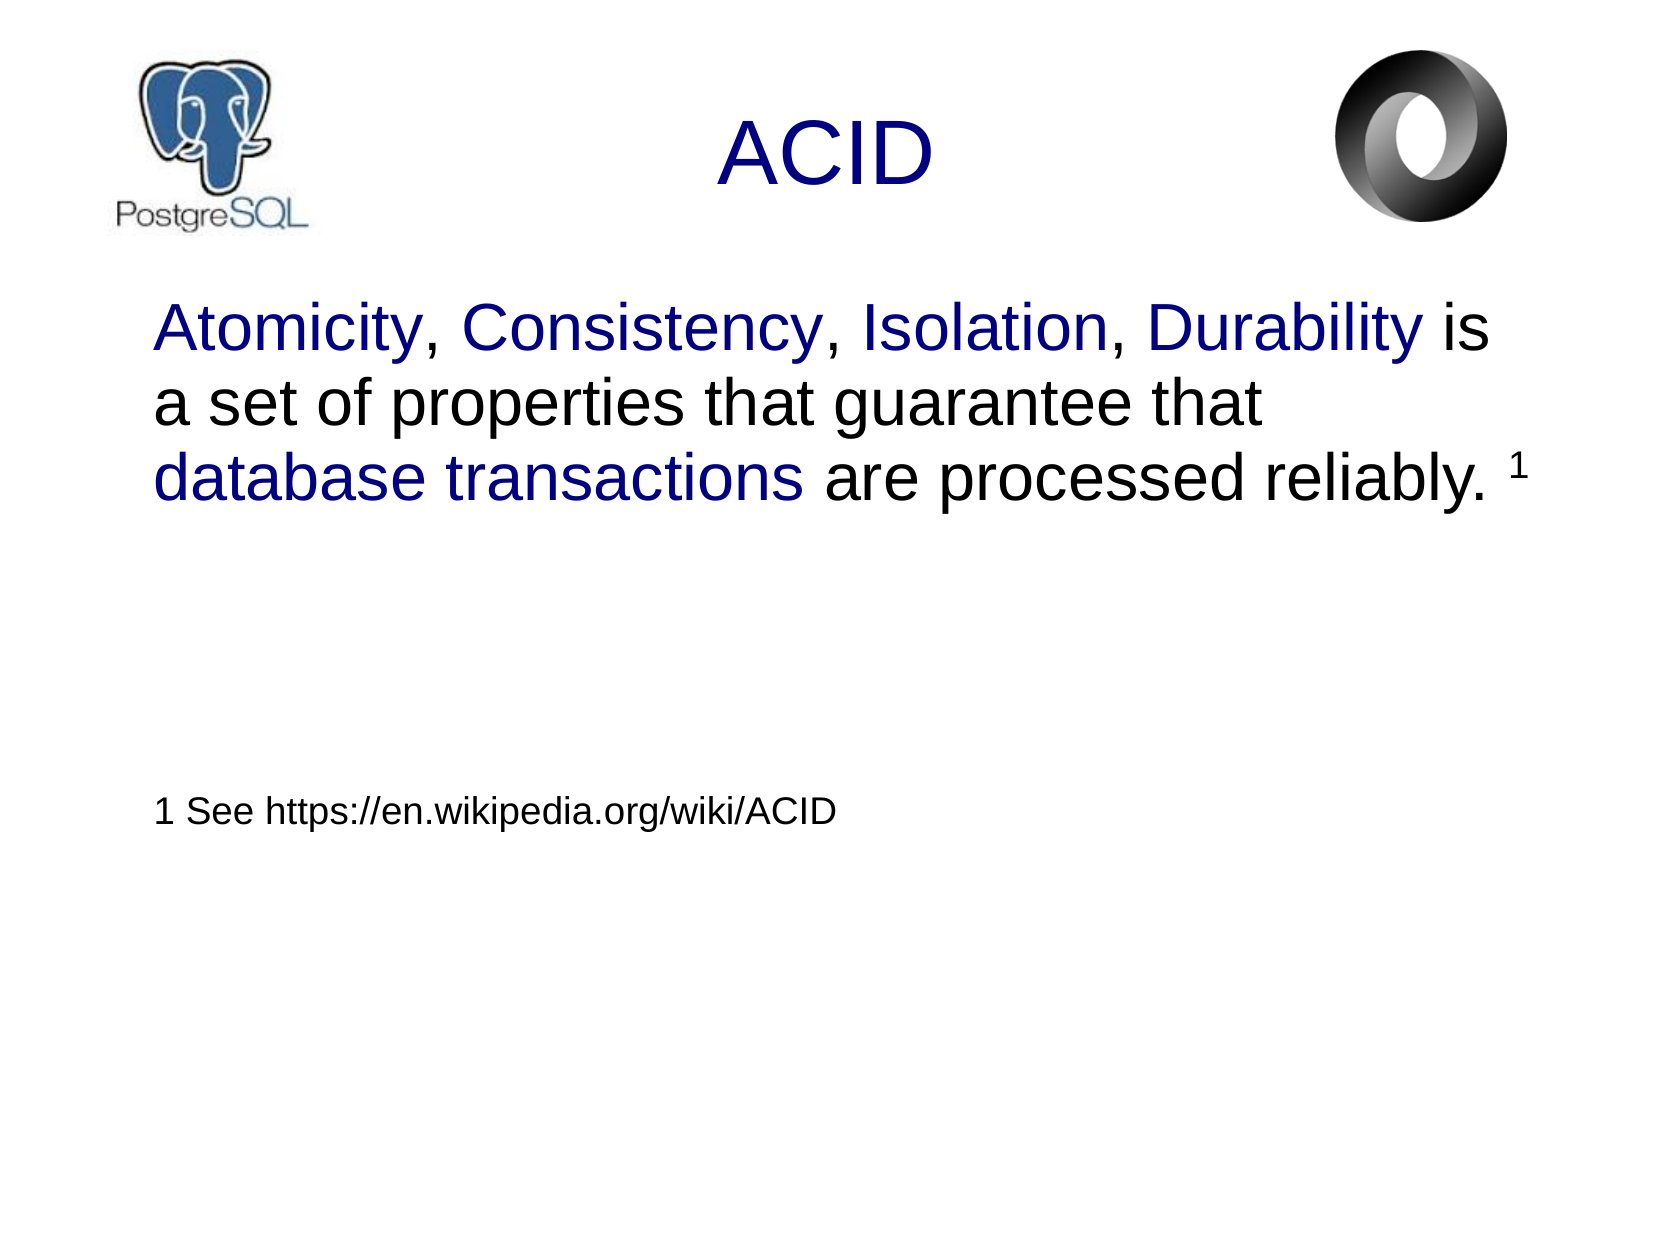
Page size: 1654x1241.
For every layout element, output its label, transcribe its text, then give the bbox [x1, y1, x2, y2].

title ACID [82, 49, 1571, 257]
picture [58, 50, 356, 236]
picture [1335, 50, 1507, 222]
list Atomicity, Consistency, Isolation, Durability is a set of properties that guarantee that database transactions are processed reliably. 1 1 See https://en.wikipedia.org/wiki/ACID [82, 290, 1538, 1010]
